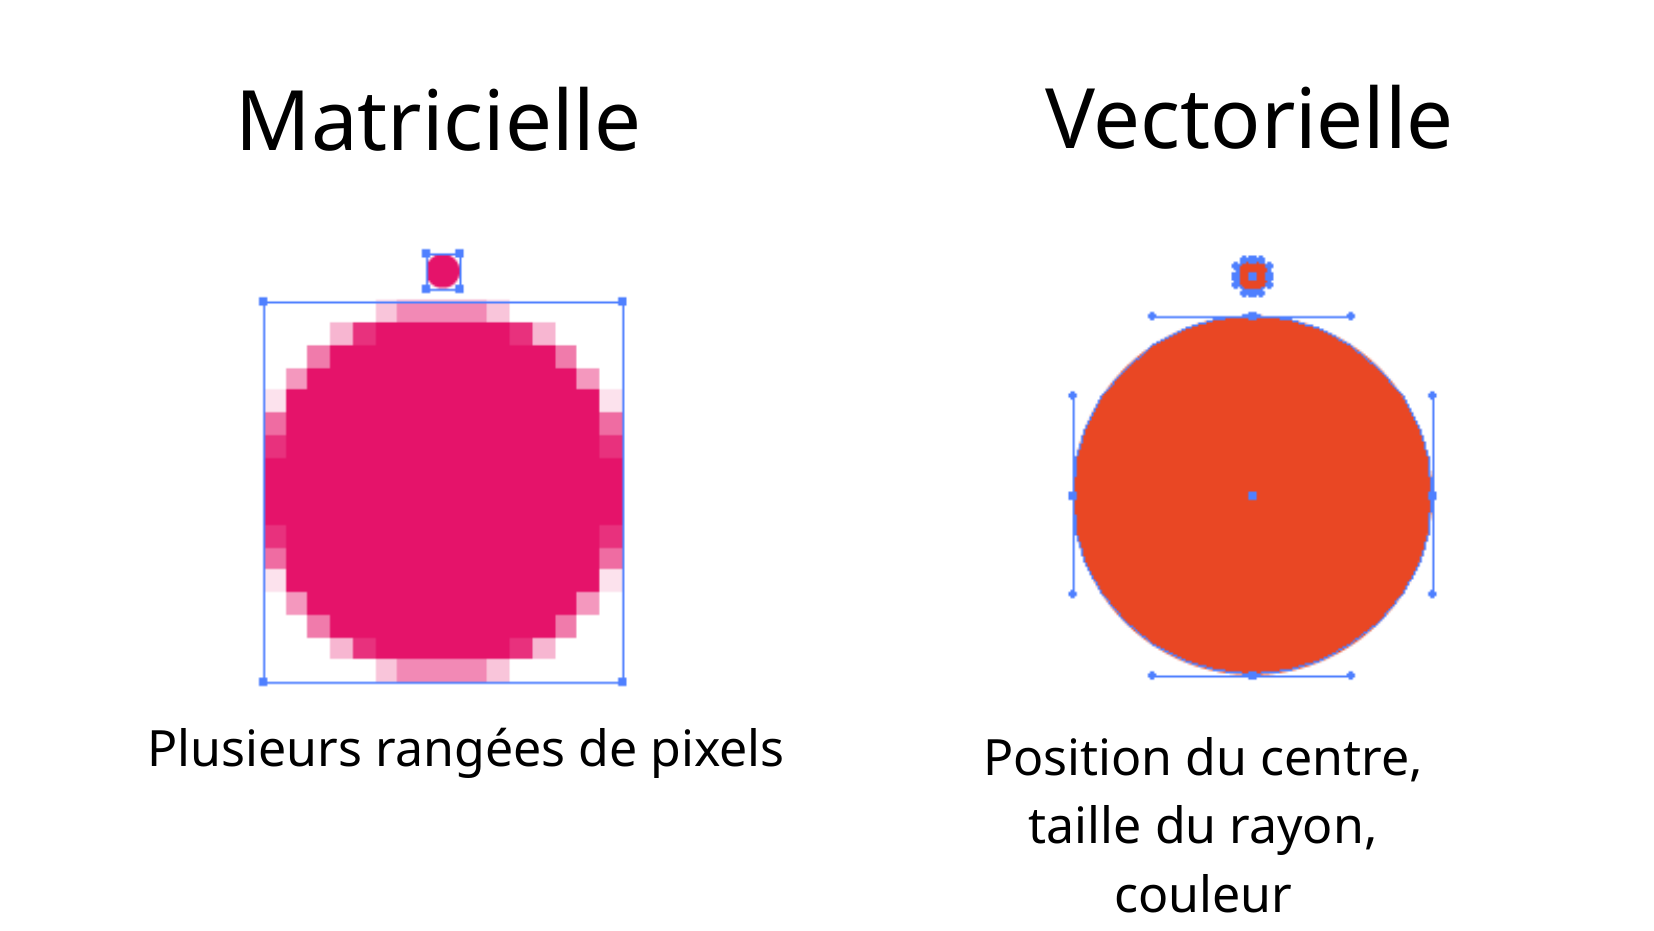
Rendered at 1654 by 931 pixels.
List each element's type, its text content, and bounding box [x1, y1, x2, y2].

text_box Vectorielle [1031, 51, 1469, 166]
text_box Position du centre, taille du rayon, couleur [968, 714, 1534, 880]
picture [1046, 231, 1458, 699]
picture [247, 233, 650, 697]
text_box Plusieurs rangées de pixels [132, 705, 774, 780]
text_box Matricielle [220, 53, 653, 168]
